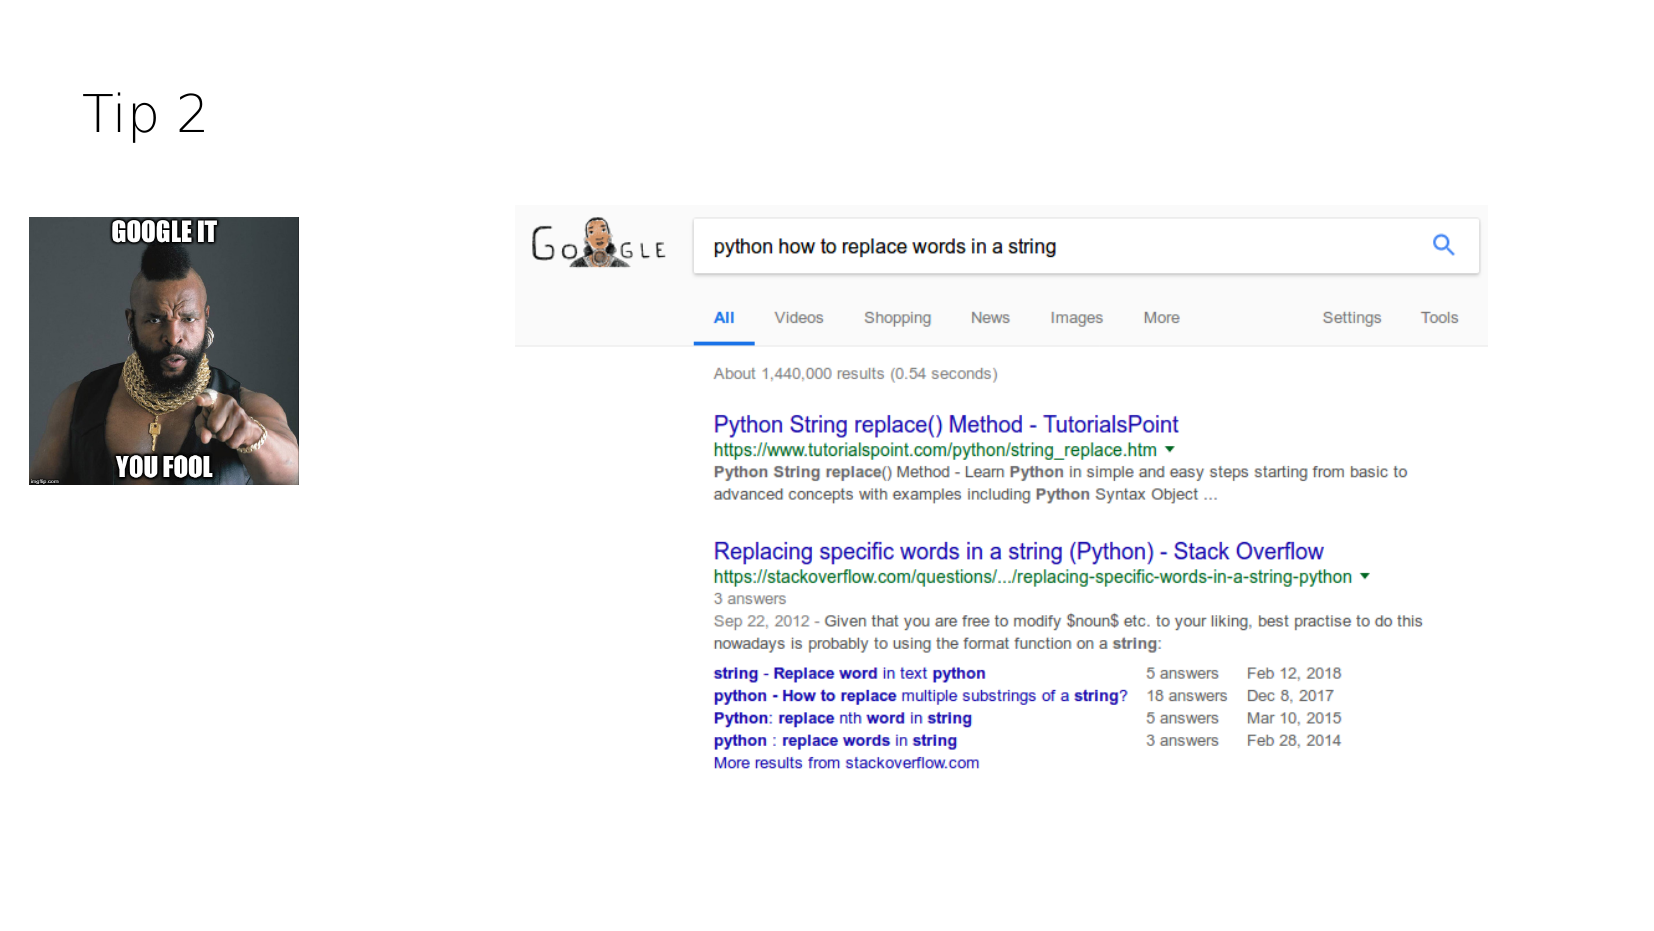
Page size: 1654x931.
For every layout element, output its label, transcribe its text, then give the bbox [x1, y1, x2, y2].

picture [29, 217, 299, 485]
title Tip 2 [82, 37, 1571, 193]
picture [515, 205, 1488, 792]
